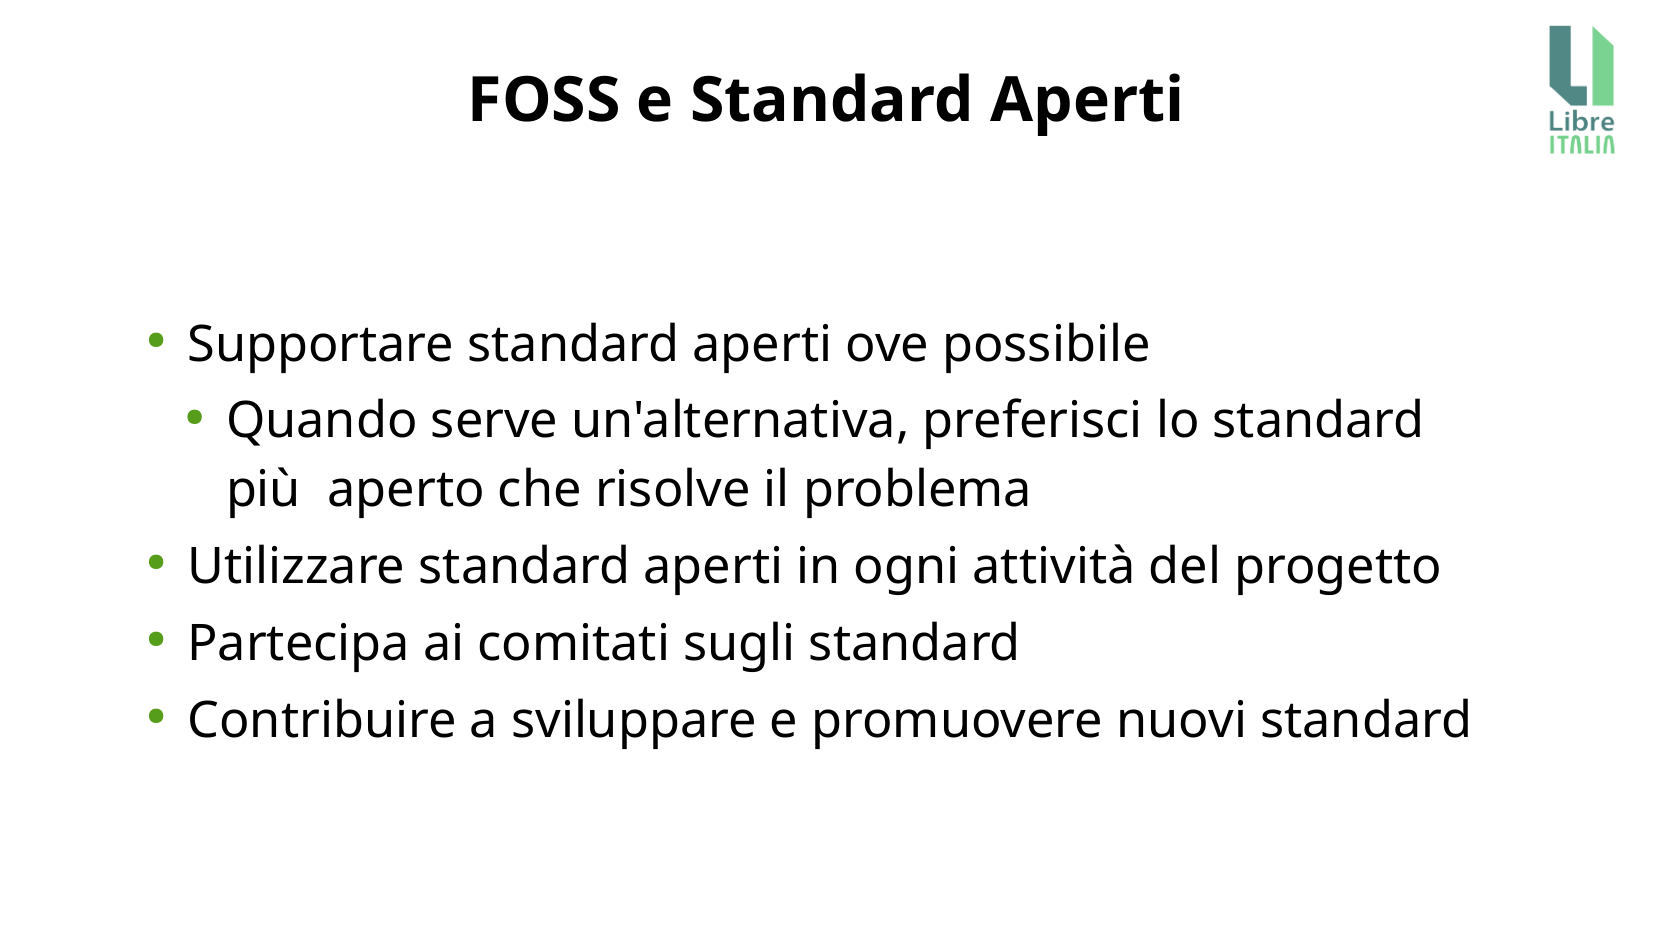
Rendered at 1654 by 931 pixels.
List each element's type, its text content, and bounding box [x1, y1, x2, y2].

list Supportare standard aperti ove possibile Quando serve un'alternativa, preferisci lo standard più aperto che risolve il problema Utilizzare standard aperti in ogni attività del progetto Partecipa ai comitati sugli standard Contribuire a sviluppare e promuovere nuovi standard [129, 230, 1477, 851]
picture [1529, 23, 1632, 158]
title FOSS e Standard Aperti [129, 44, 1525, 151]
